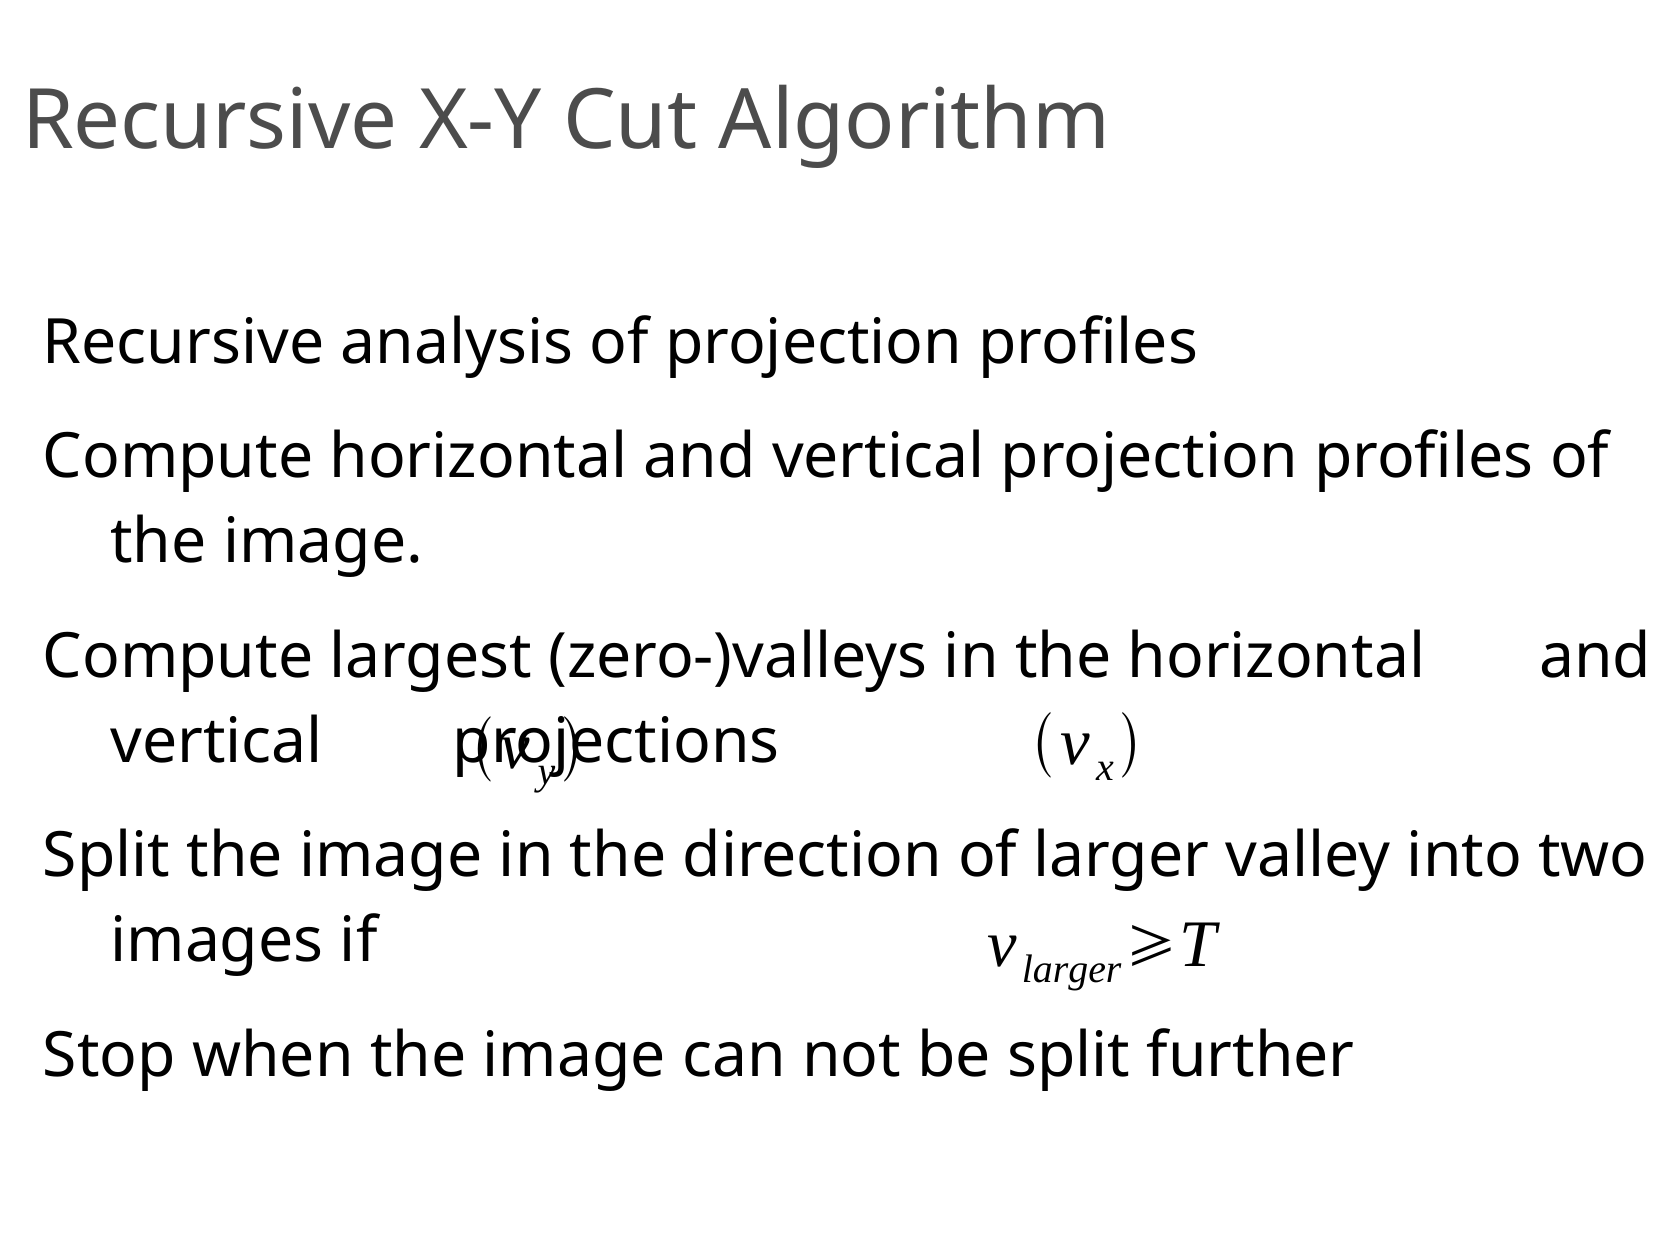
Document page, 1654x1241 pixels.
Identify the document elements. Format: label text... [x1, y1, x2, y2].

chart [1027, 705, 1146, 790]
chart [979, 907, 1223, 991]
list Recursive analysis of projection profiles Compute horizontal and vertical projection profiles of the image. Compute largest (zero-)valleys in the horizontal and vertical projections Split the image in the direction of larger valley into two images if Stop when the image can not be split further [25, 233, 1654, 1158]
title Recursive X-Y Cut Algorithm [22, 26, 1654, 205]
chart [467, 709, 588, 793]
